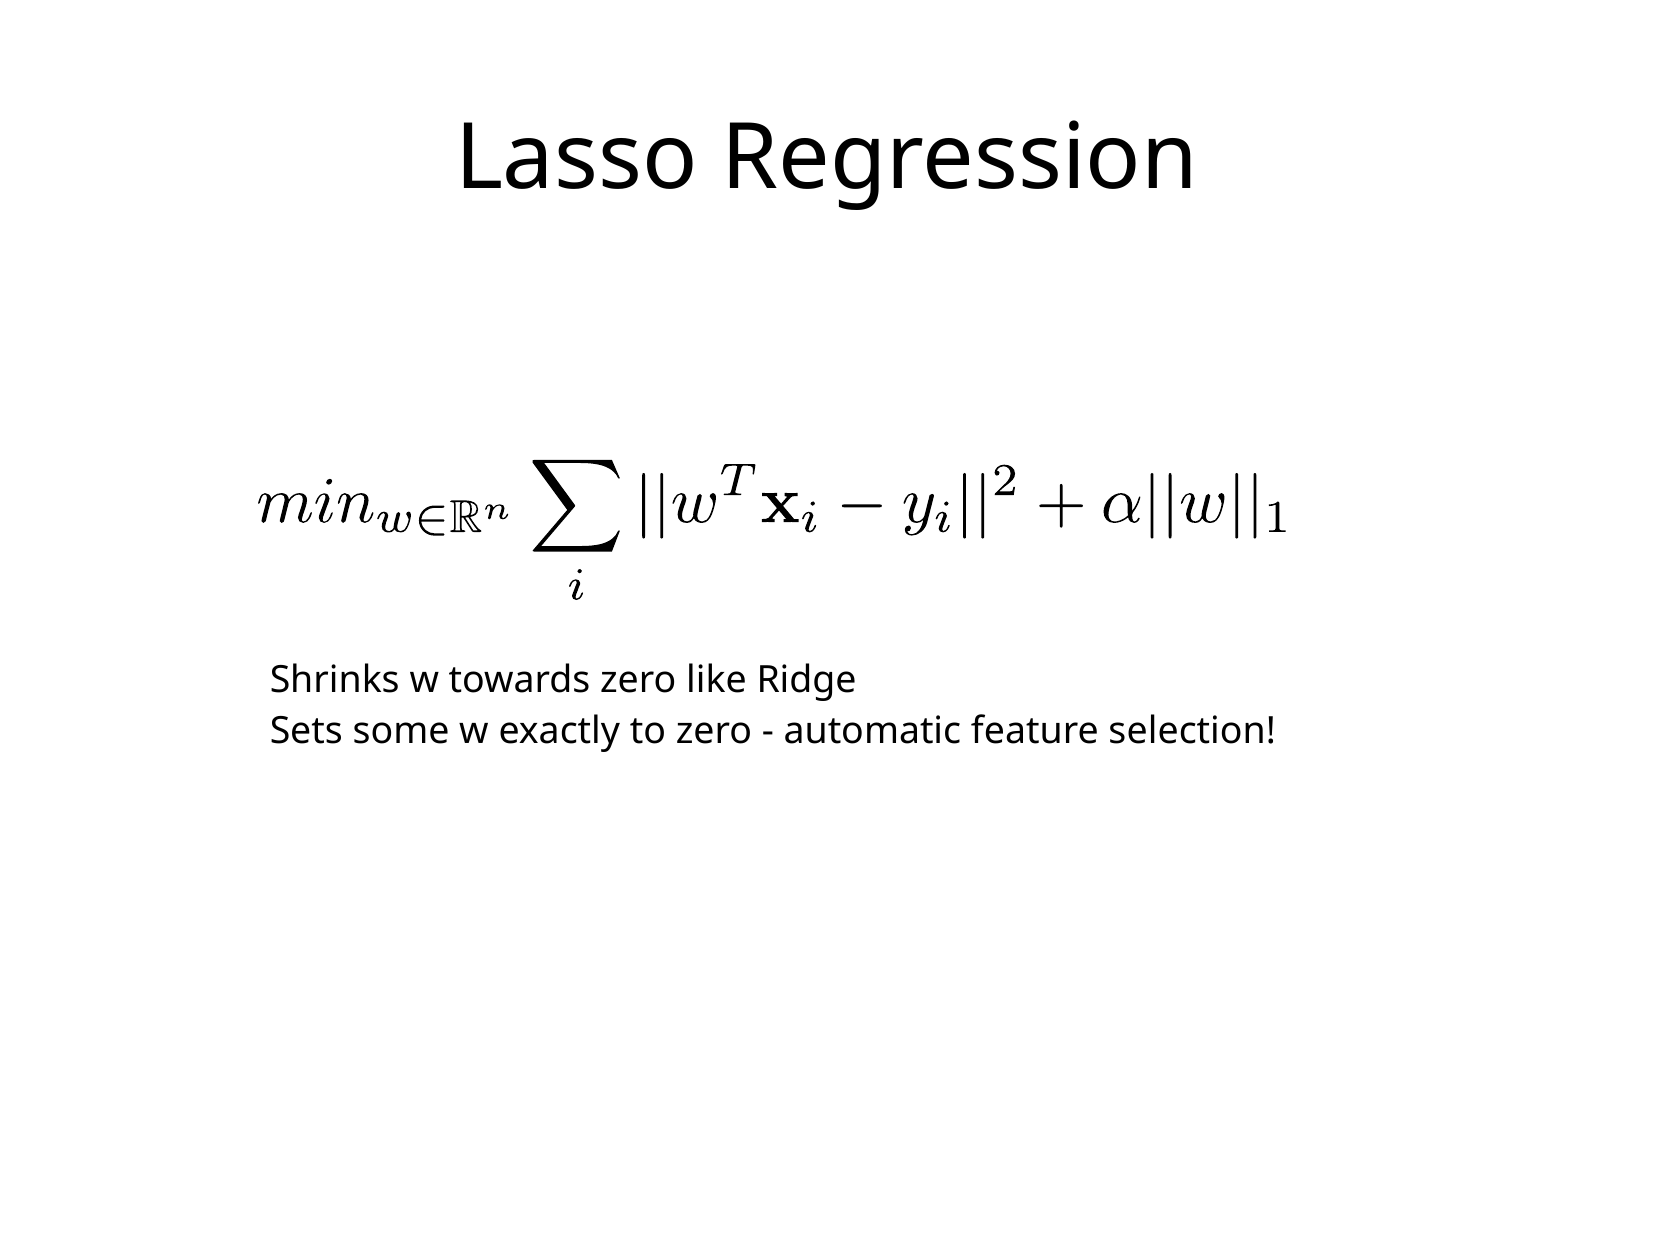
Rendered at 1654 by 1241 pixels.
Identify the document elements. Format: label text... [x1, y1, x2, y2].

text_box Shrinks w towards zero like Ridge Sets some w exactly to zero - automatic feature selection! [255, 645, 1426, 736]
text_box [256, 453, 1291, 601]
title Lasso Regression [82, 49, 1571, 257]
